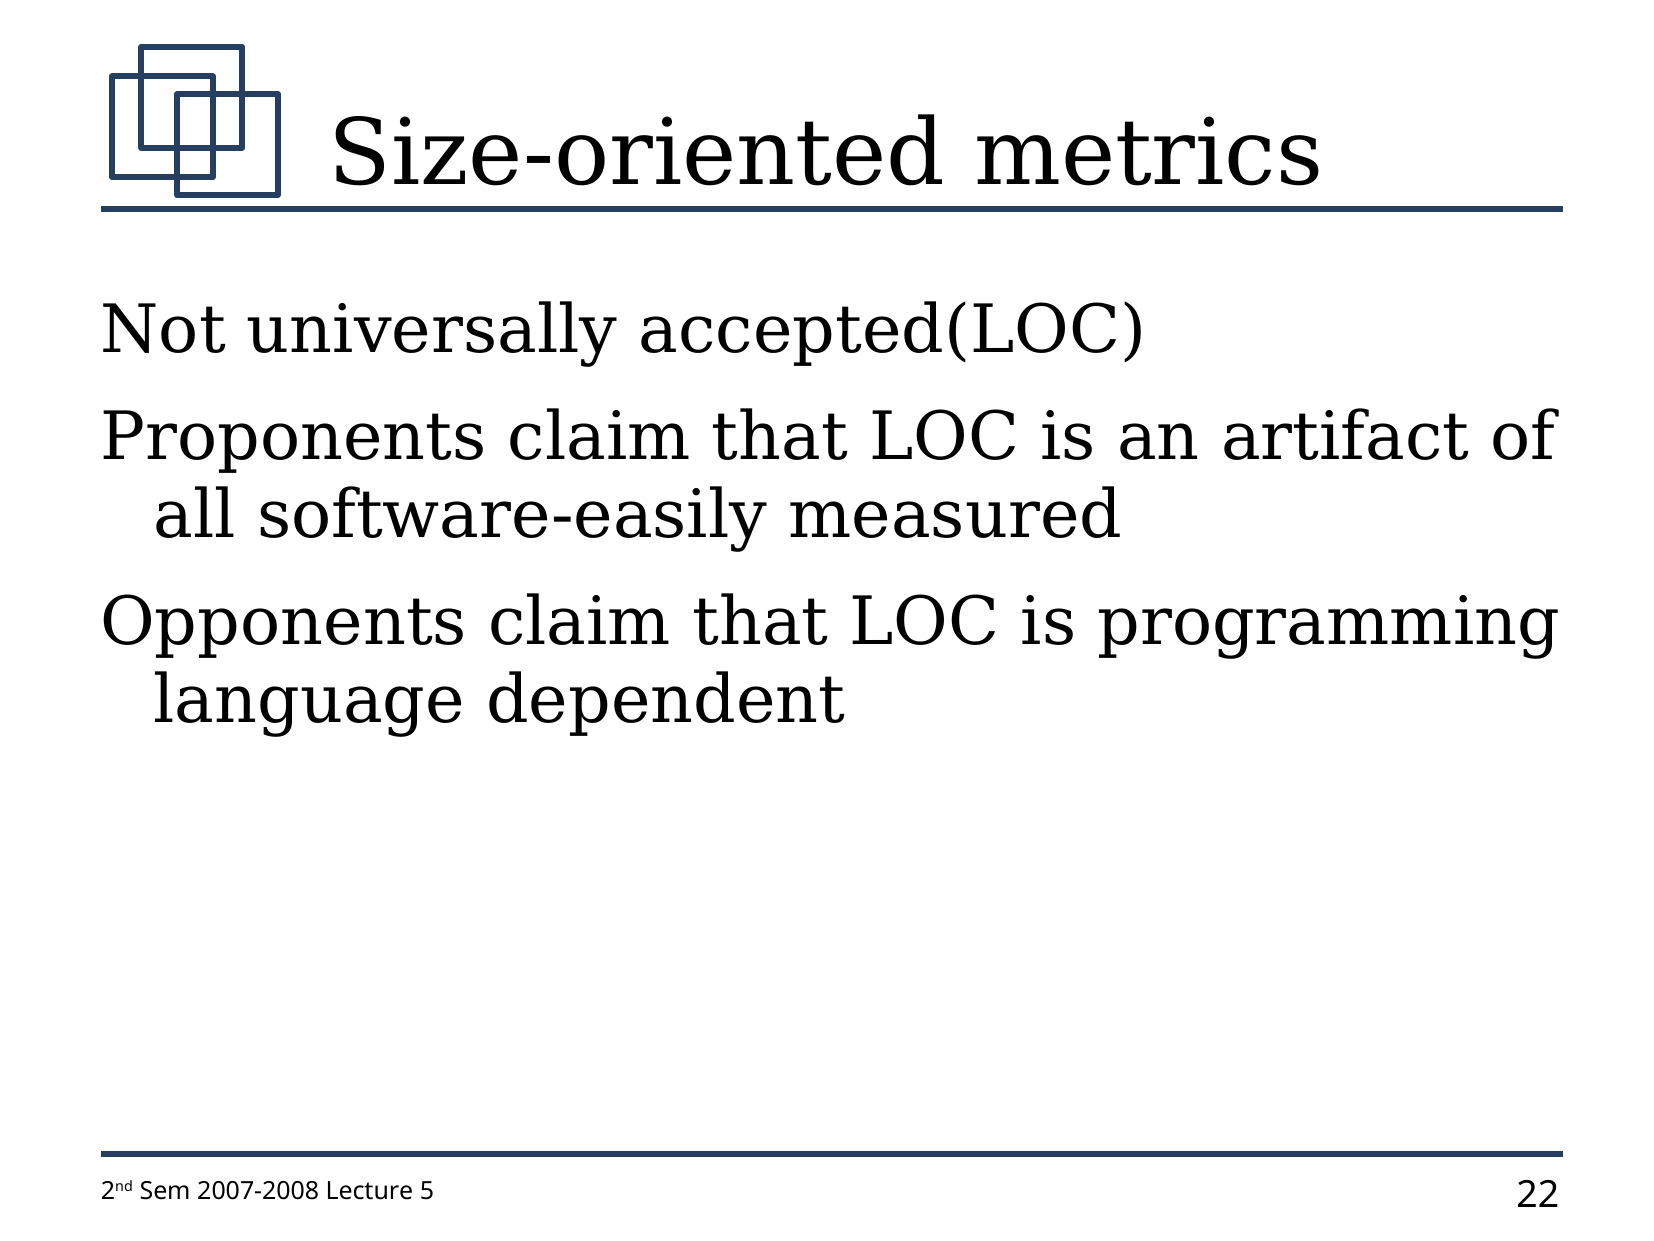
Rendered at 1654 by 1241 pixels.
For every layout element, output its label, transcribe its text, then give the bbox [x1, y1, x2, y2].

list Not universally accepted(LOC) Proponents claim that LOC is an artifact of all software-easily measured Opponents claim that LOC is programming language dependent [82, 290, 1571, 1109]
title Size-oriented metrics [82, 49, 1571, 257]
